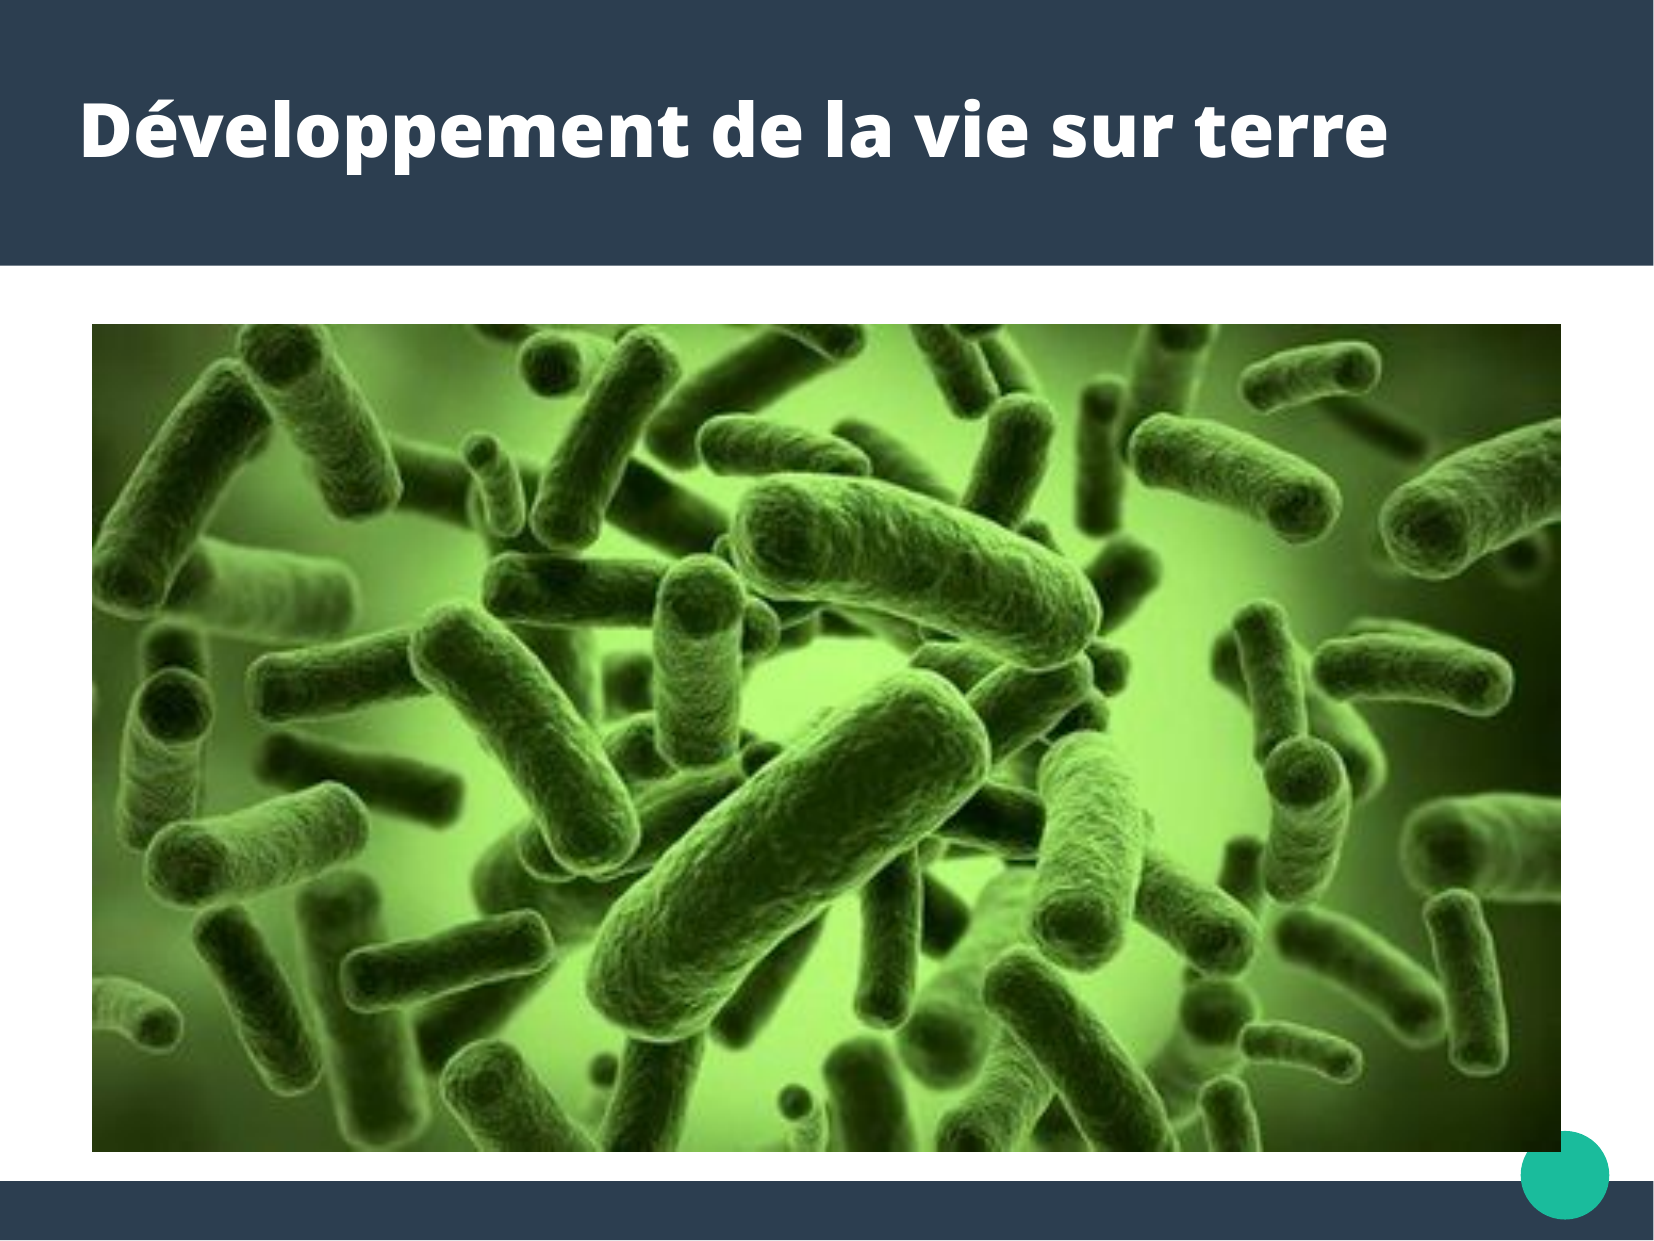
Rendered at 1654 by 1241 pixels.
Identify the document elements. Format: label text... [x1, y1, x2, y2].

title Développement de la vie sur terre [59, 49, 1595, 207]
picture [92, 324, 1561, 1152]
